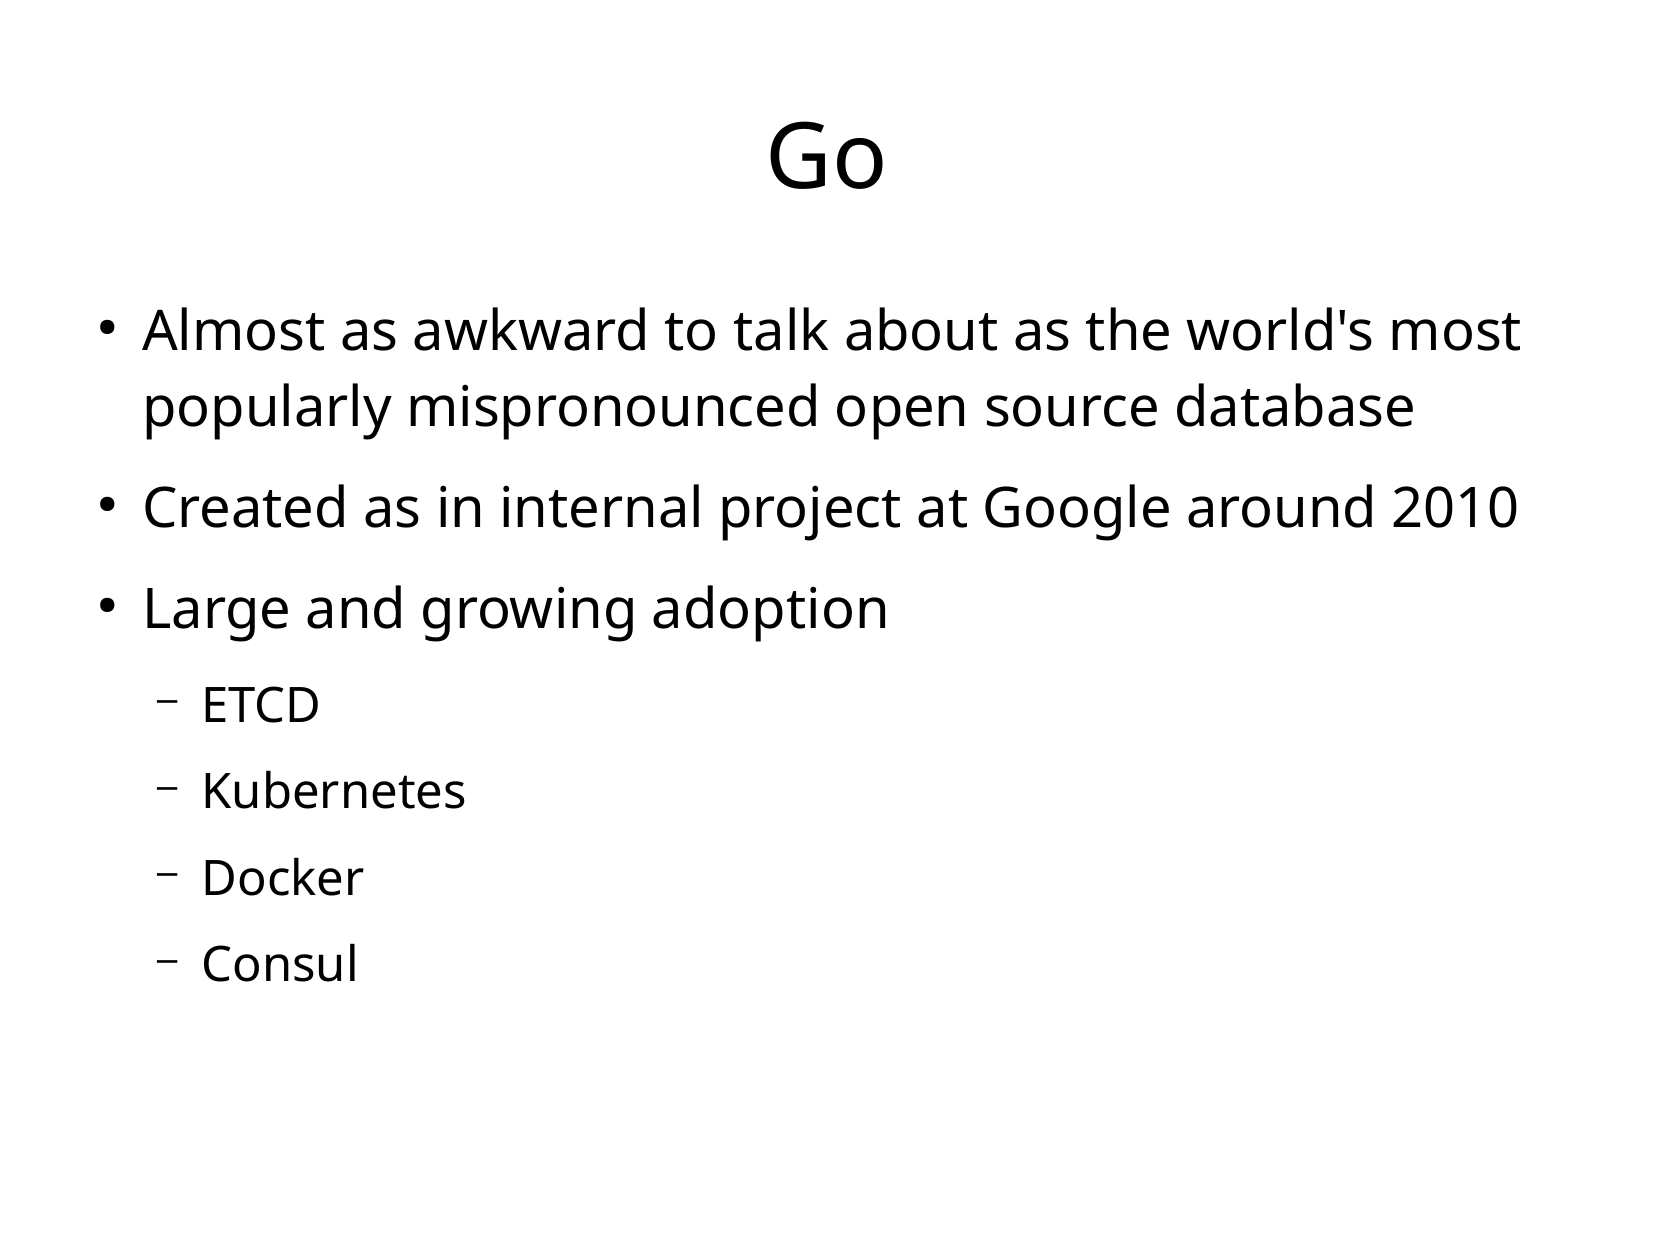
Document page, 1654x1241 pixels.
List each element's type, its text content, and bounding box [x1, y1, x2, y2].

list Almost as awkward to talk about as the world's most popularly mispronounced open source database Created as in internal project at Google around 2010 Large and growing adoption ETCD Kubernetes Docker Consul [82, 290, 1571, 1010]
title Go [82, 49, 1571, 257]
